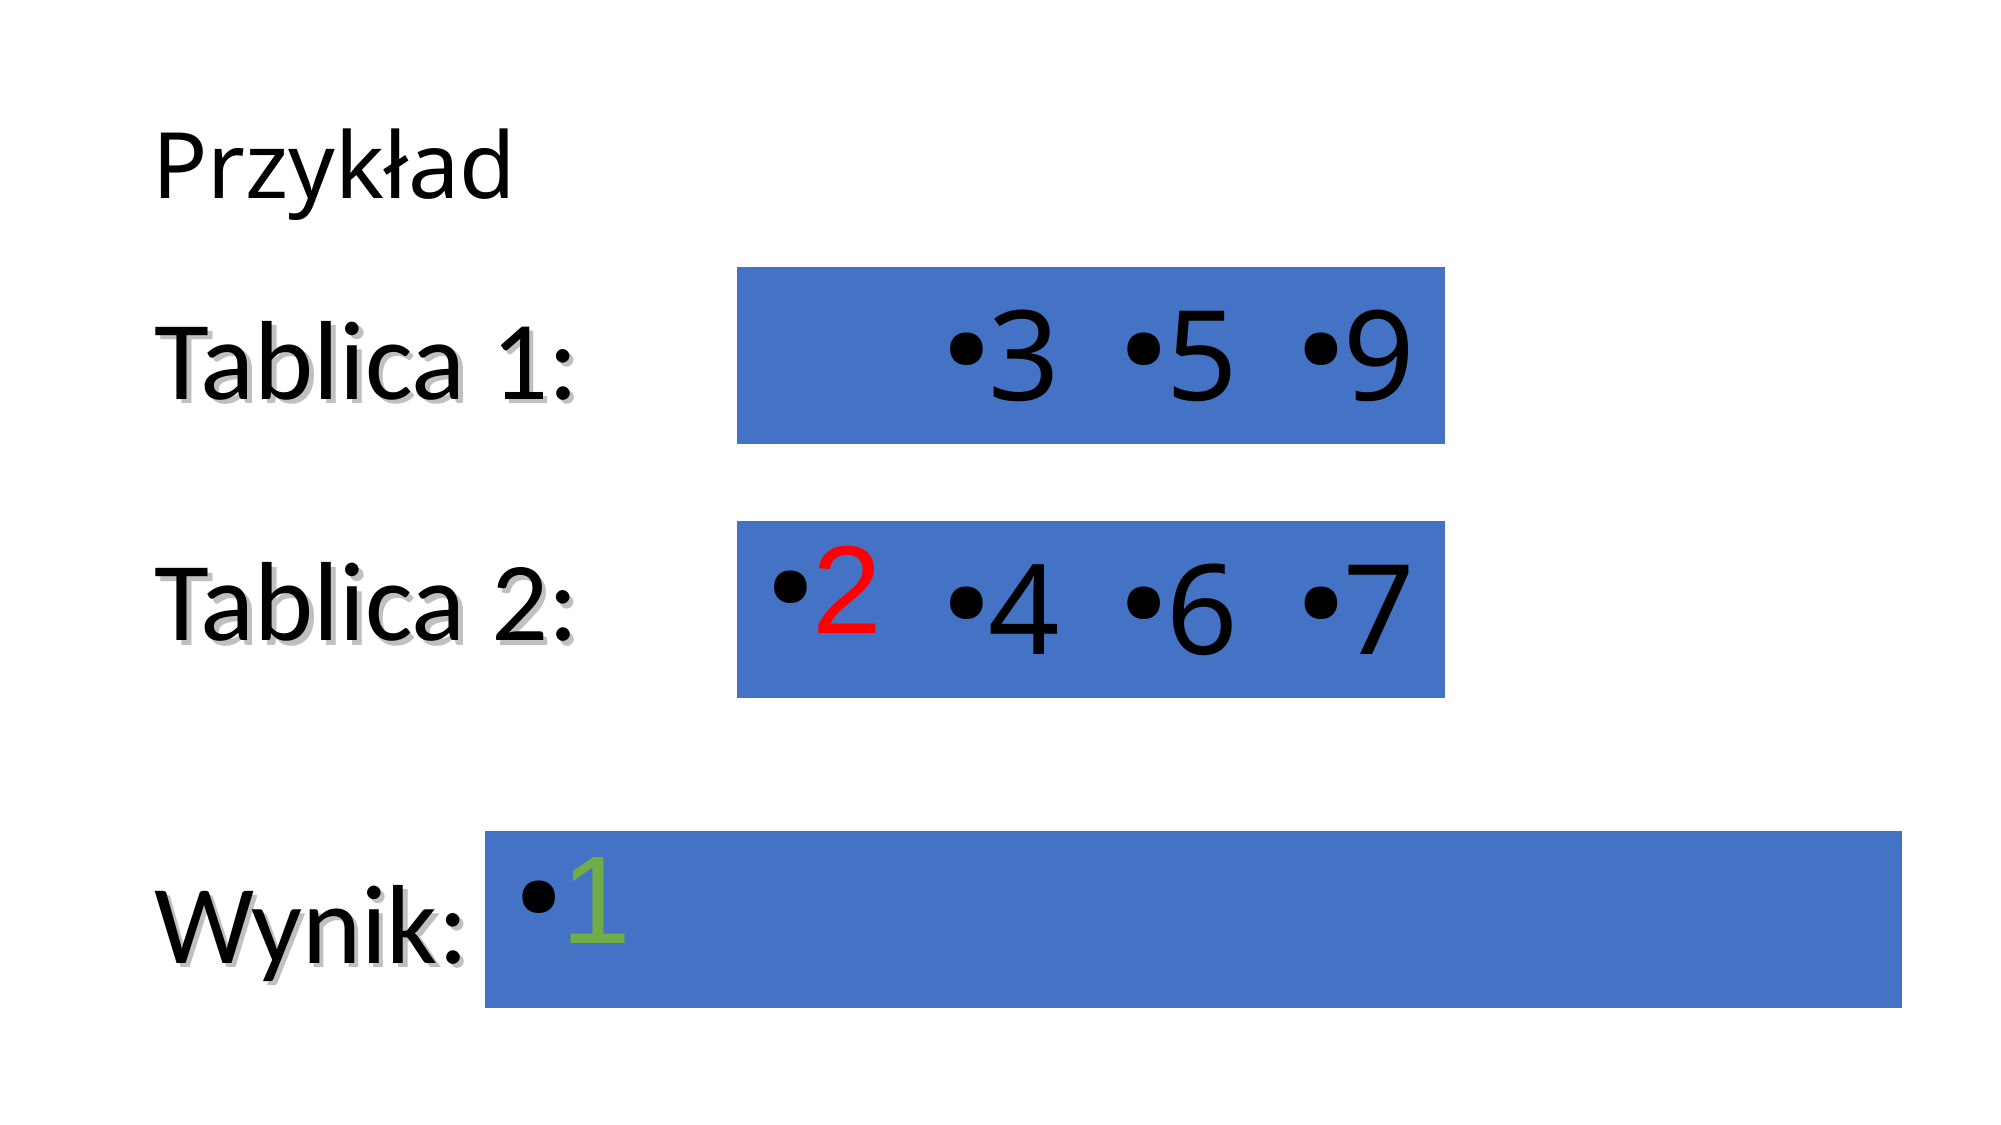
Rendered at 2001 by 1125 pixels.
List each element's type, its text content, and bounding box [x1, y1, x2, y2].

table_header [662, 831, 839, 1008]
table_header 2 [737, 521, 914, 698]
text_box Wynik: [139, 843, 483, 993]
title Przykład [137, 59, 1863, 278]
table_header [1371, 831, 1548, 1008]
text_box Tablica 1: [140, 279, 594, 430]
table_header 9 [1268, 267, 1445, 444]
table_header 6 [1091, 521, 1268, 698]
table_header [1194, 831, 1371, 1008]
table_header 7 [1268, 521, 1445, 698]
table_header 4 [914, 521, 1091, 698]
table_header [1548, 831, 1725, 1008]
table_header 5 [1091, 267, 1268, 444]
table_header [1017, 831, 1194, 1008]
table_header 1 [485, 831, 662, 1008]
table_header [1725, 831, 1902, 1008]
text_box Tablica 2: [140, 521, 594, 671]
table_header [839, 831, 1017, 1008]
table_header [737, 267, 914, 444]
table_header 3 [914, 267, 1091, 444]
